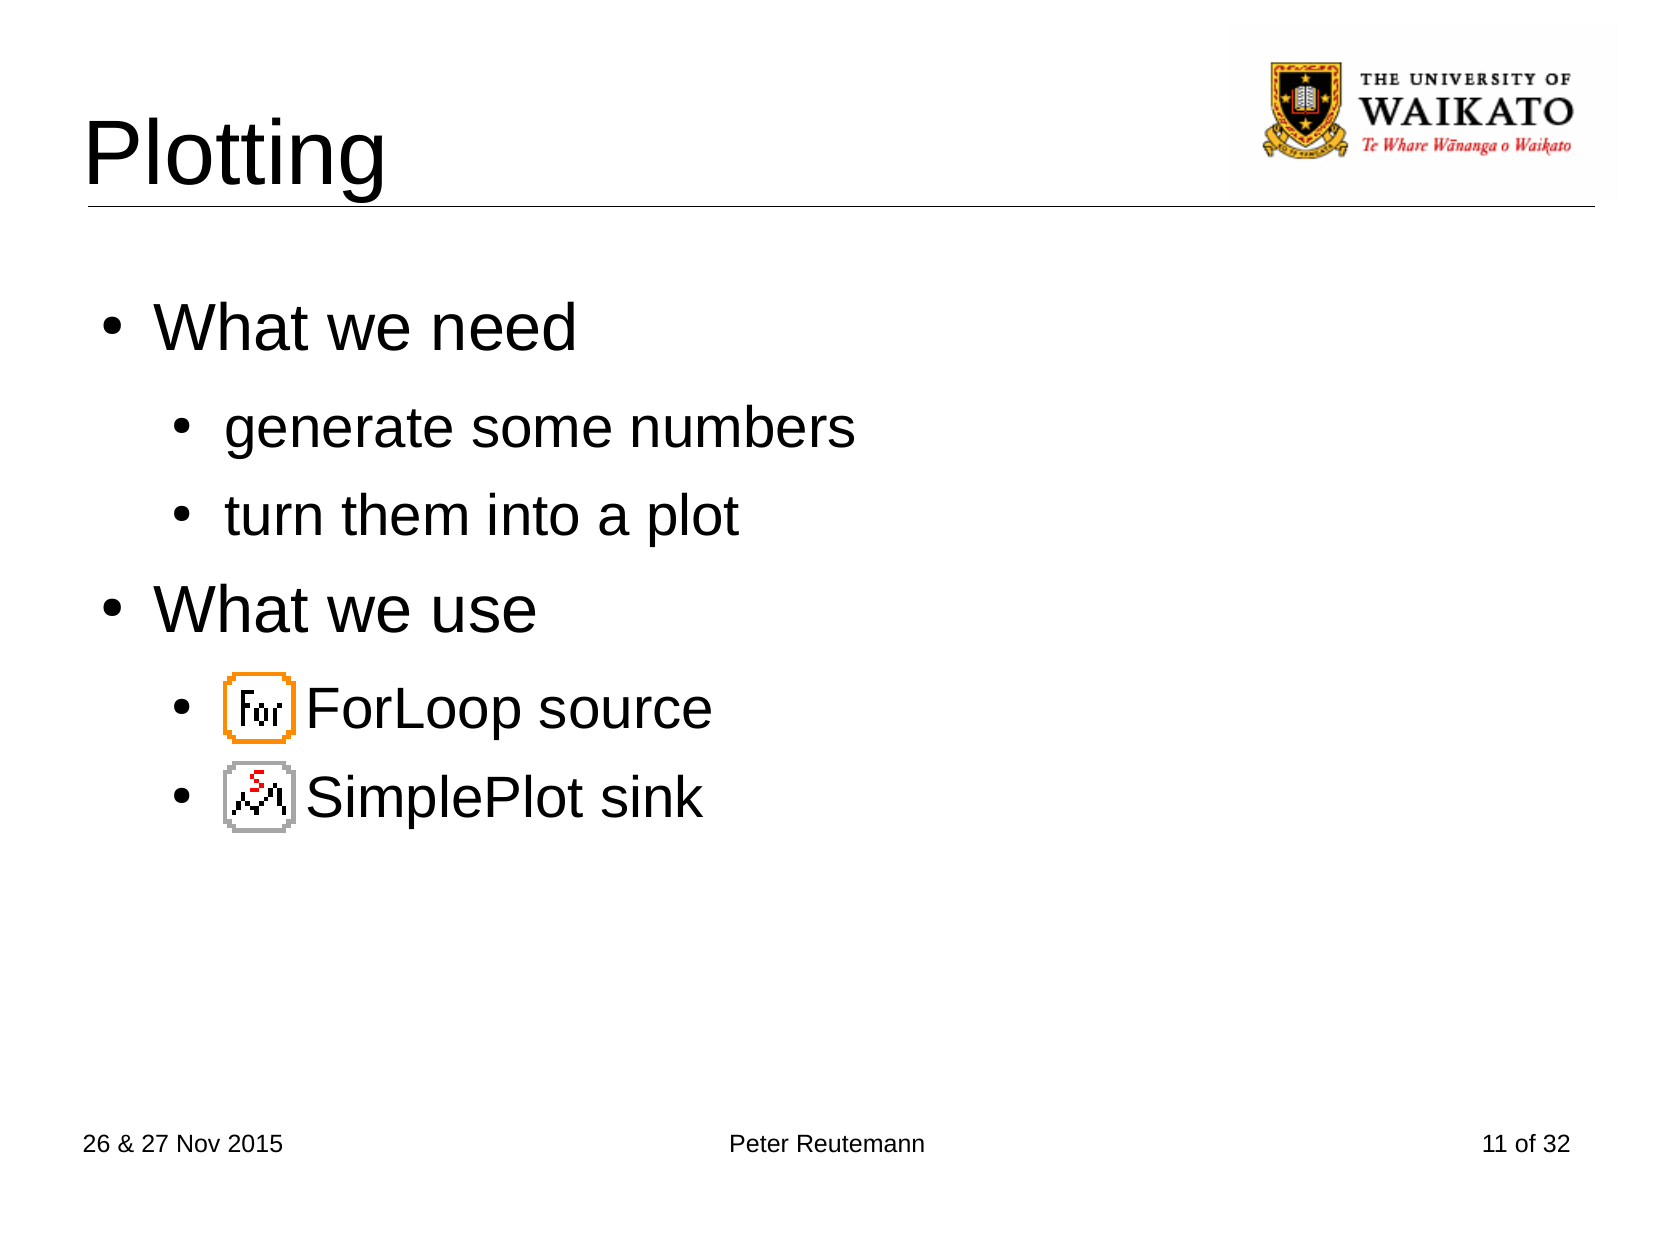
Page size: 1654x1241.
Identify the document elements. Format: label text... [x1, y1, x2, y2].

list What we need generate some numbers turn them into a plot What we use ForLoop source SimplePlot sink [82, 290, 1571, 1010]
picture [223, 672, 296, 745]
picture [1228, 24, 1619, 201]
picture [223, 761, 296, 833]
title Plotting [82, 49, 1571, 257]
